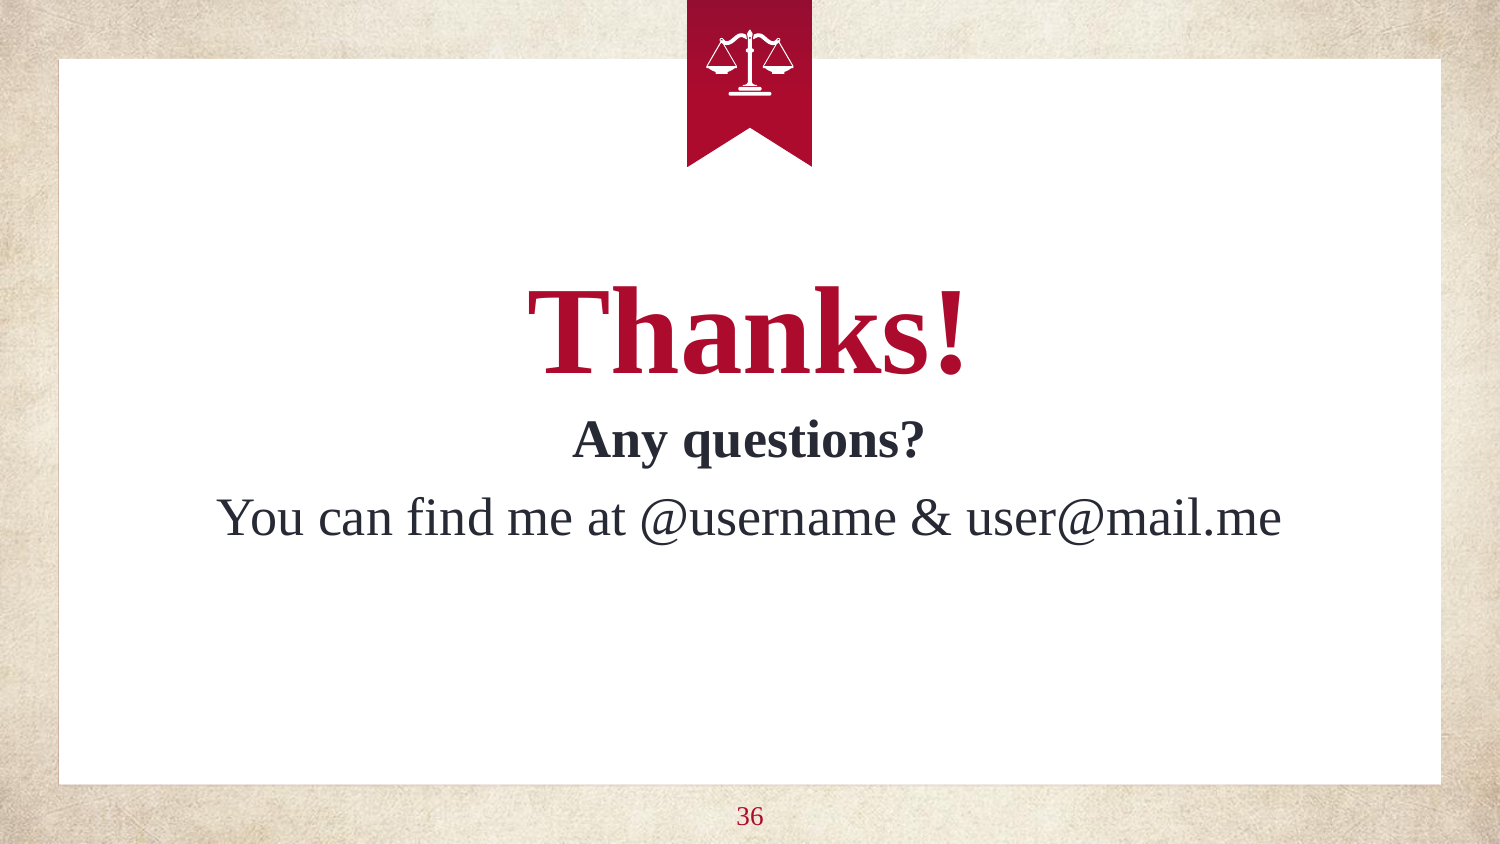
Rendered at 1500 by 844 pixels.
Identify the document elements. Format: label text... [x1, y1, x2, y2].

slide_number <number> [666, 784, 834, 844]
subtitle Any questions? You can find me at @username & user@mail.me [209, 403, 1291, 663]
picture [813, 0, 1500, 844]
title Thanks! [209, 266, 1291, 400]
picture [0, 0, 687, 844]
